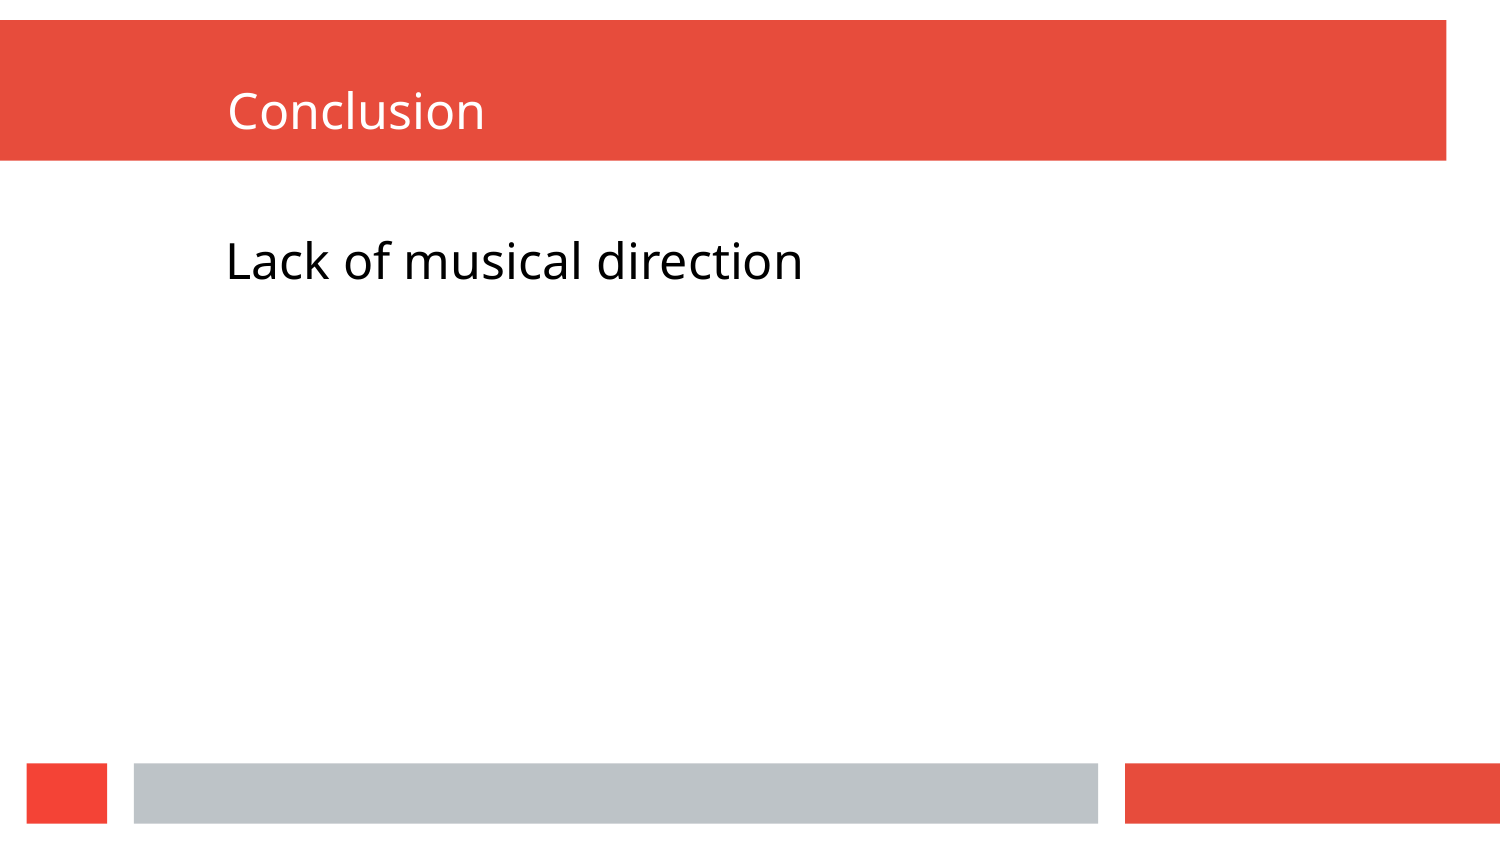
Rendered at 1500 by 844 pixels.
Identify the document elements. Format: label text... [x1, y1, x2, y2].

title Lack of musical direction [210, 214, 1366, 365]
title Conclusion [212, 64, 1368, 215]
